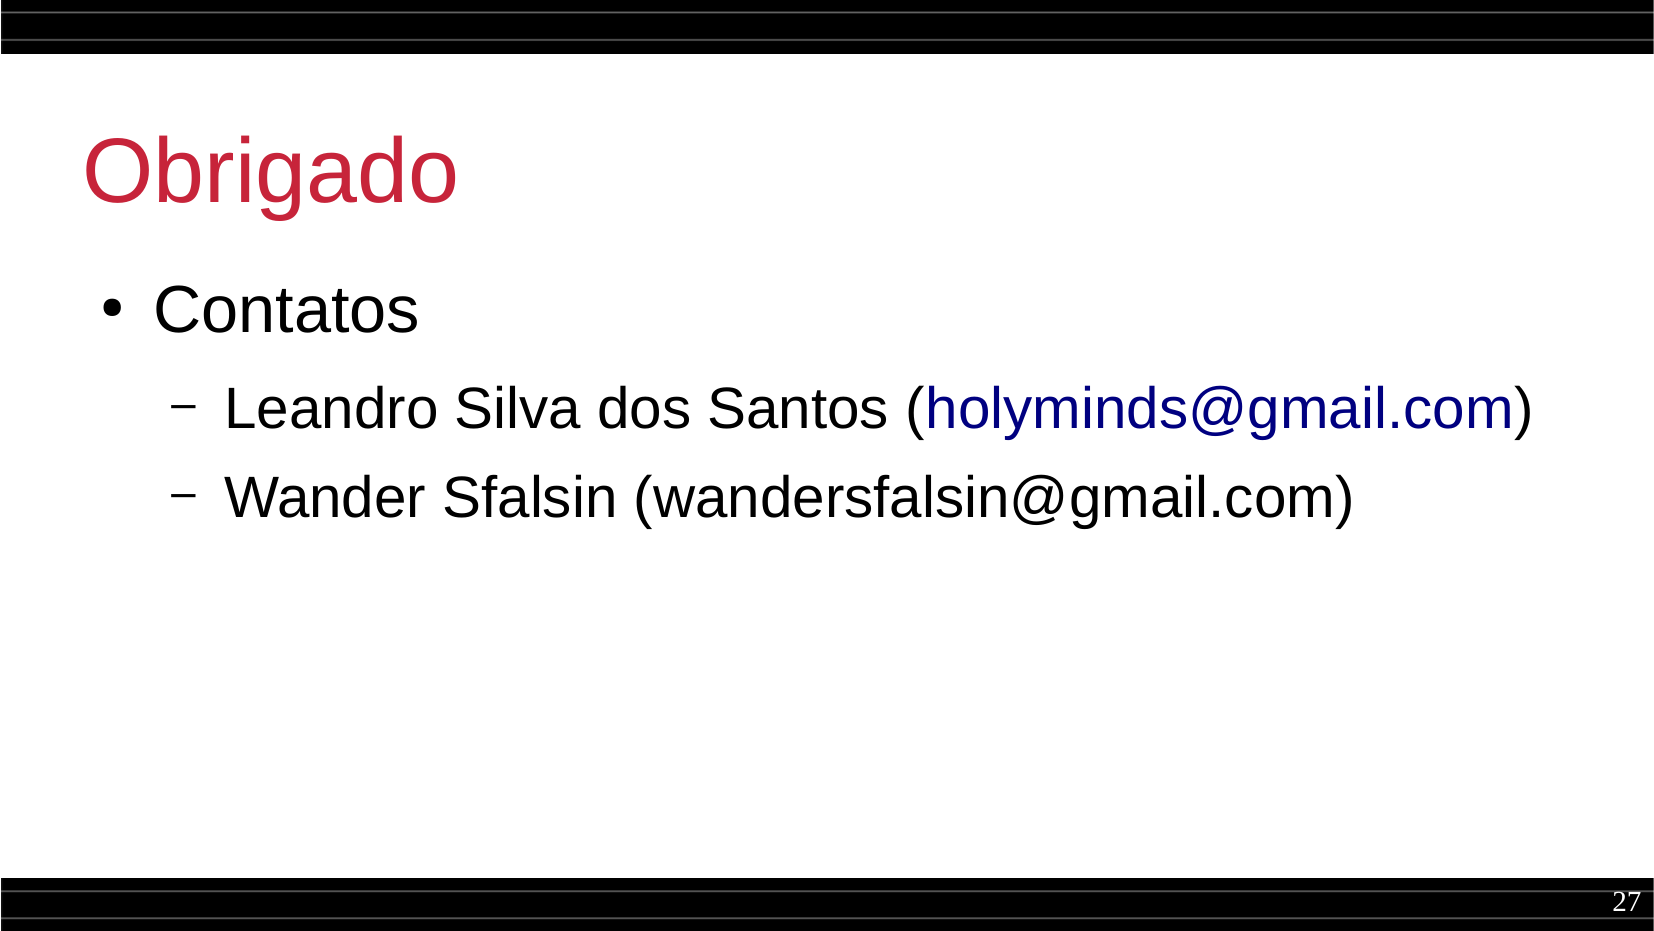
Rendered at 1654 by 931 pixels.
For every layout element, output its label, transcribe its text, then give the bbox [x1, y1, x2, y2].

picture [1, 878, 1654, 931]
picture [1, 0, 1654, 54]
title Obrigado [82, 92, 1571, 249]
list Contatos Leandro Silva dos Santos (holyminds@gmail.com) Wander Sfalsin (wandersfalsin@gmail.com) [82, 271, 1571, 758]
